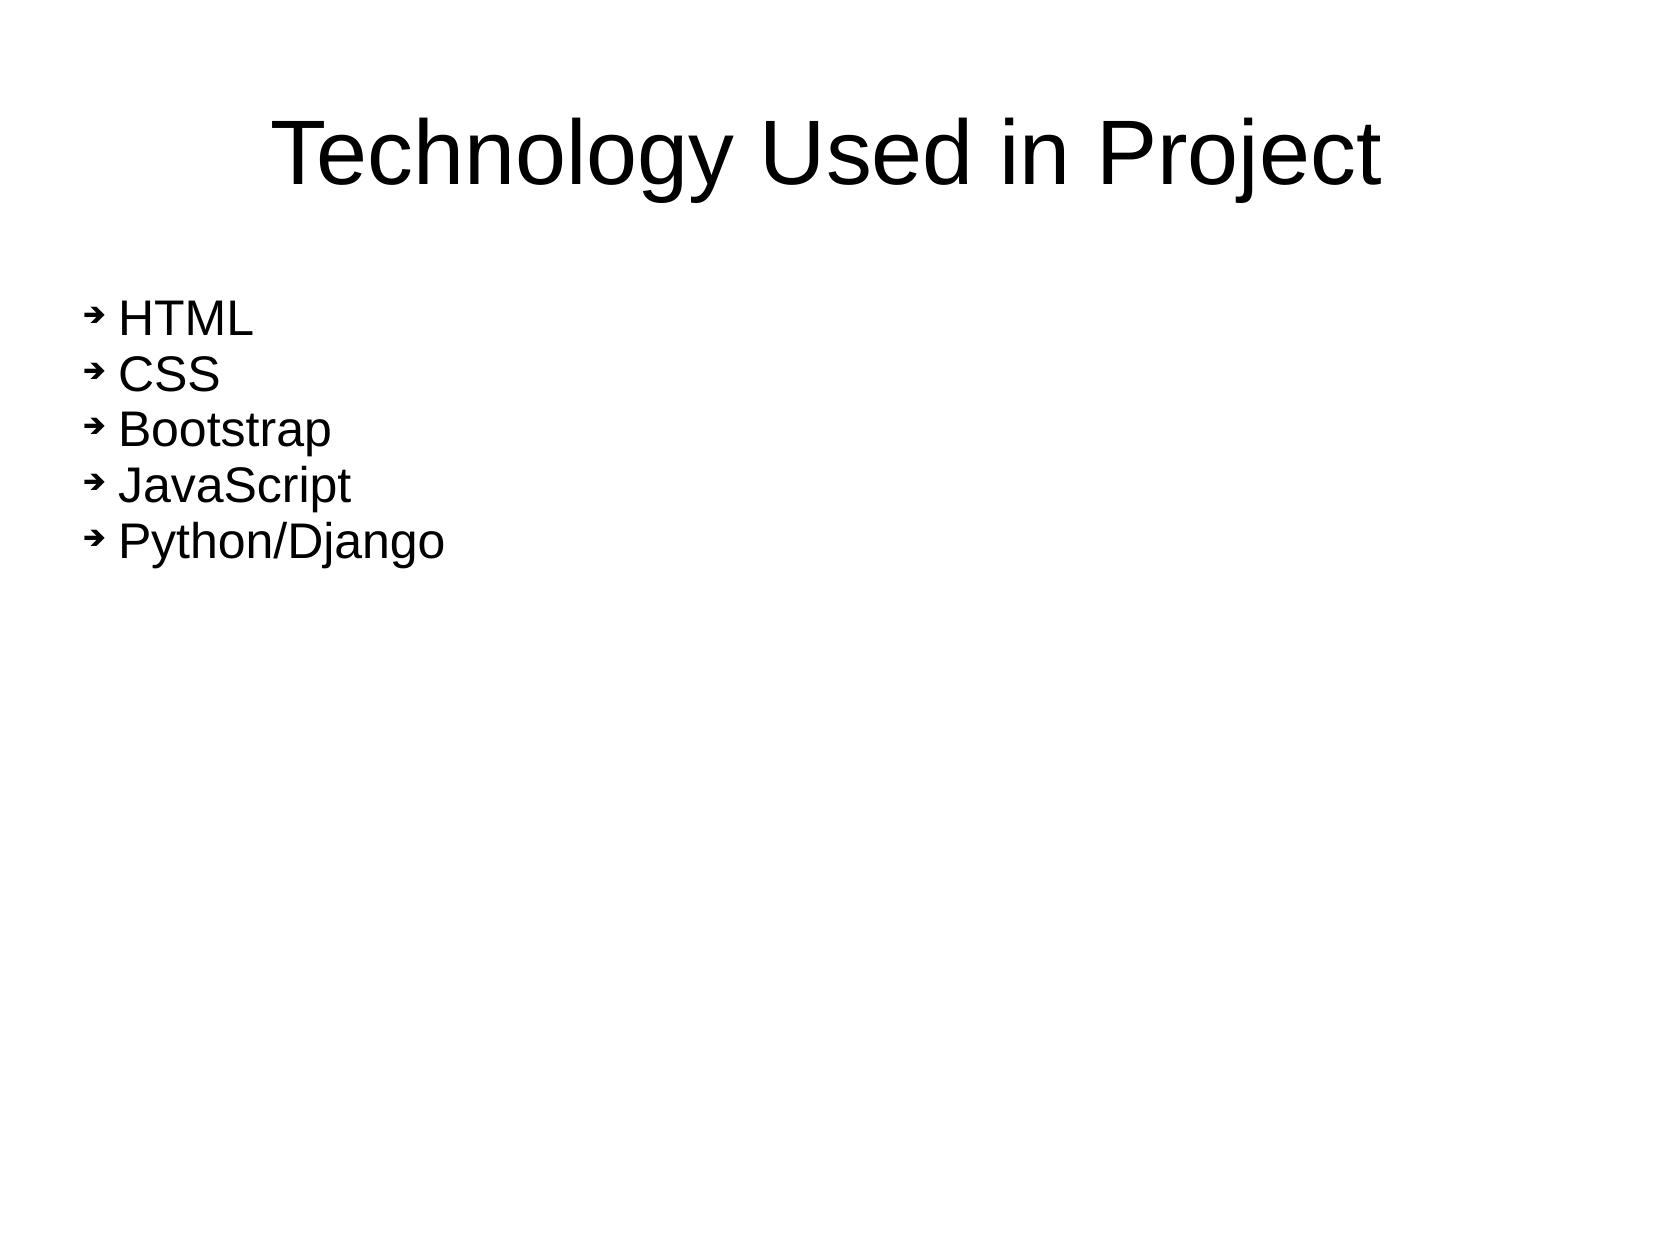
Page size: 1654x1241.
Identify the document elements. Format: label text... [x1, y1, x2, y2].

title Technology Used in Project [82, 49, 1571, 257]
subtitle HTML CSS Bootstrap JavaScript Python/Django [82, 290, 1571, 1010]
